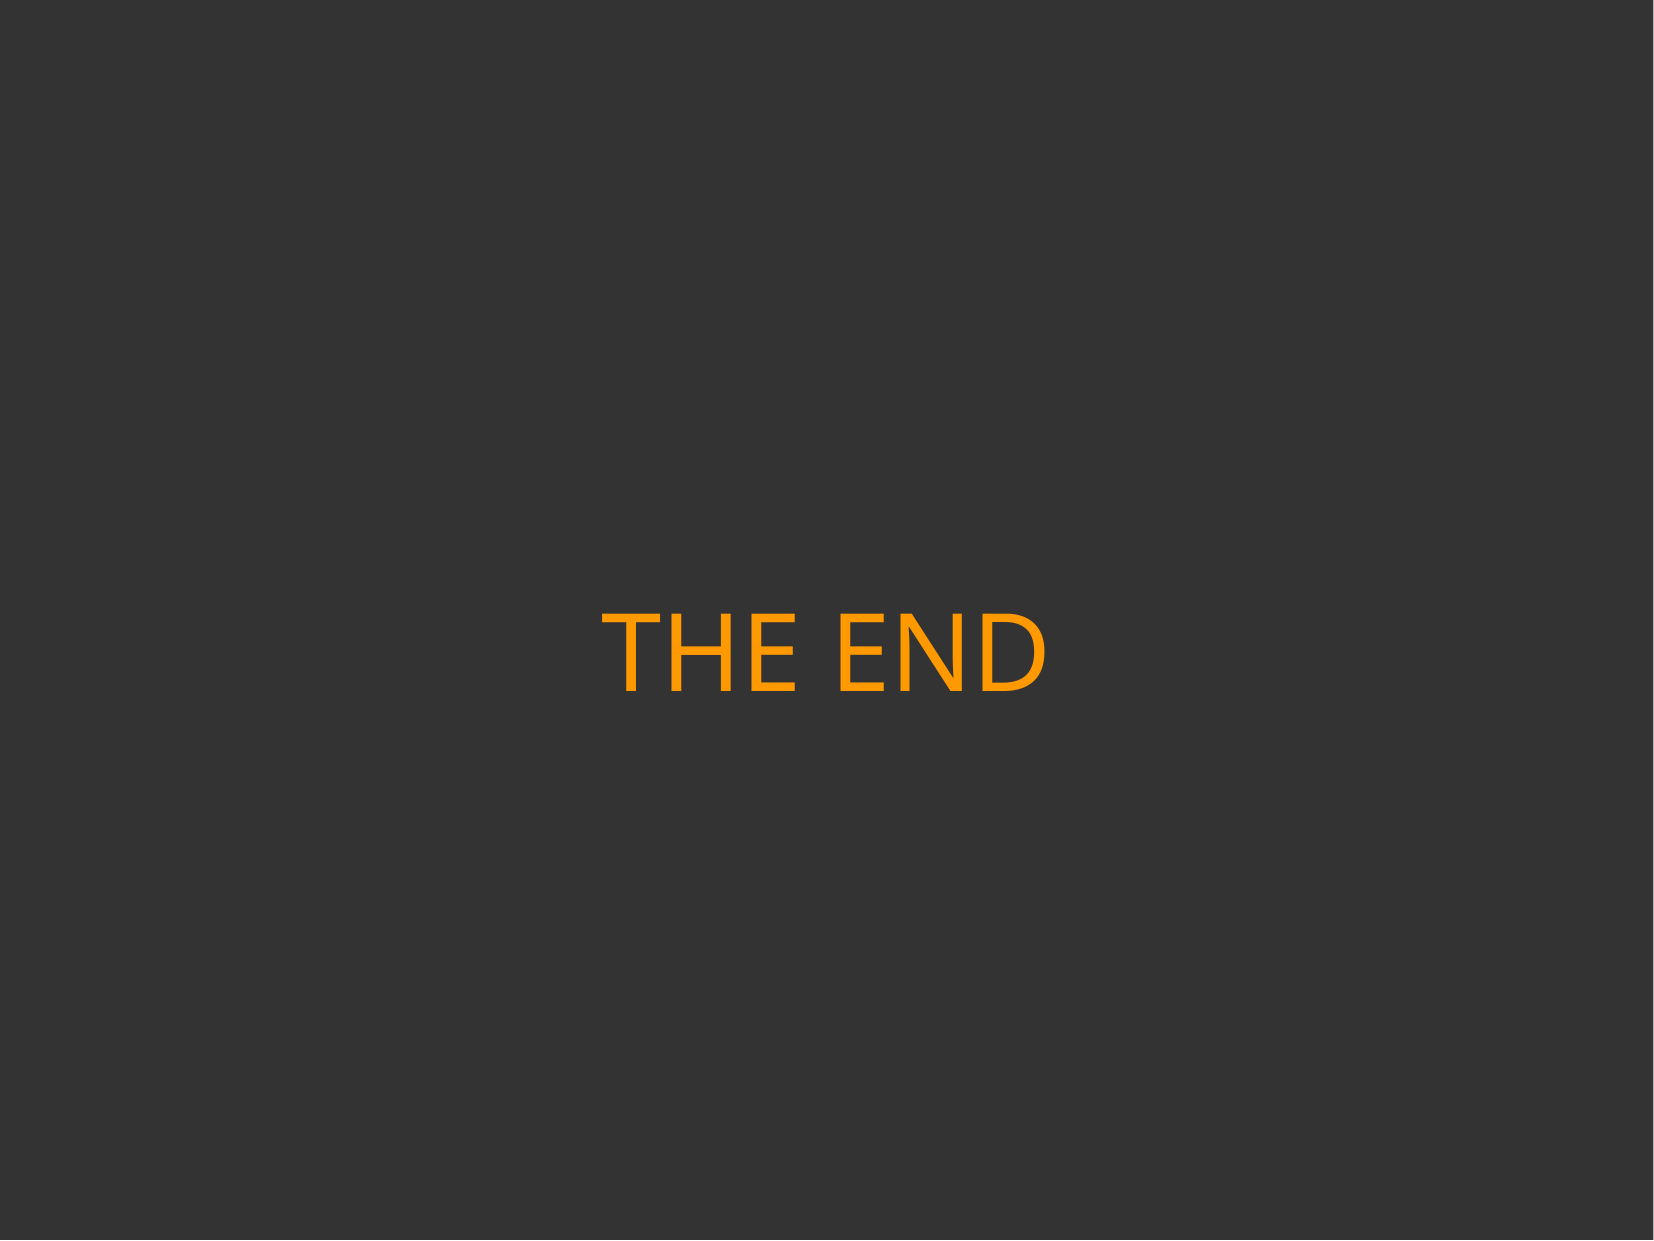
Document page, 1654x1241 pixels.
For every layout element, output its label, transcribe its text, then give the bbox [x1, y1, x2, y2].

subtitle THE END [82, 290, 1571, 1010]
